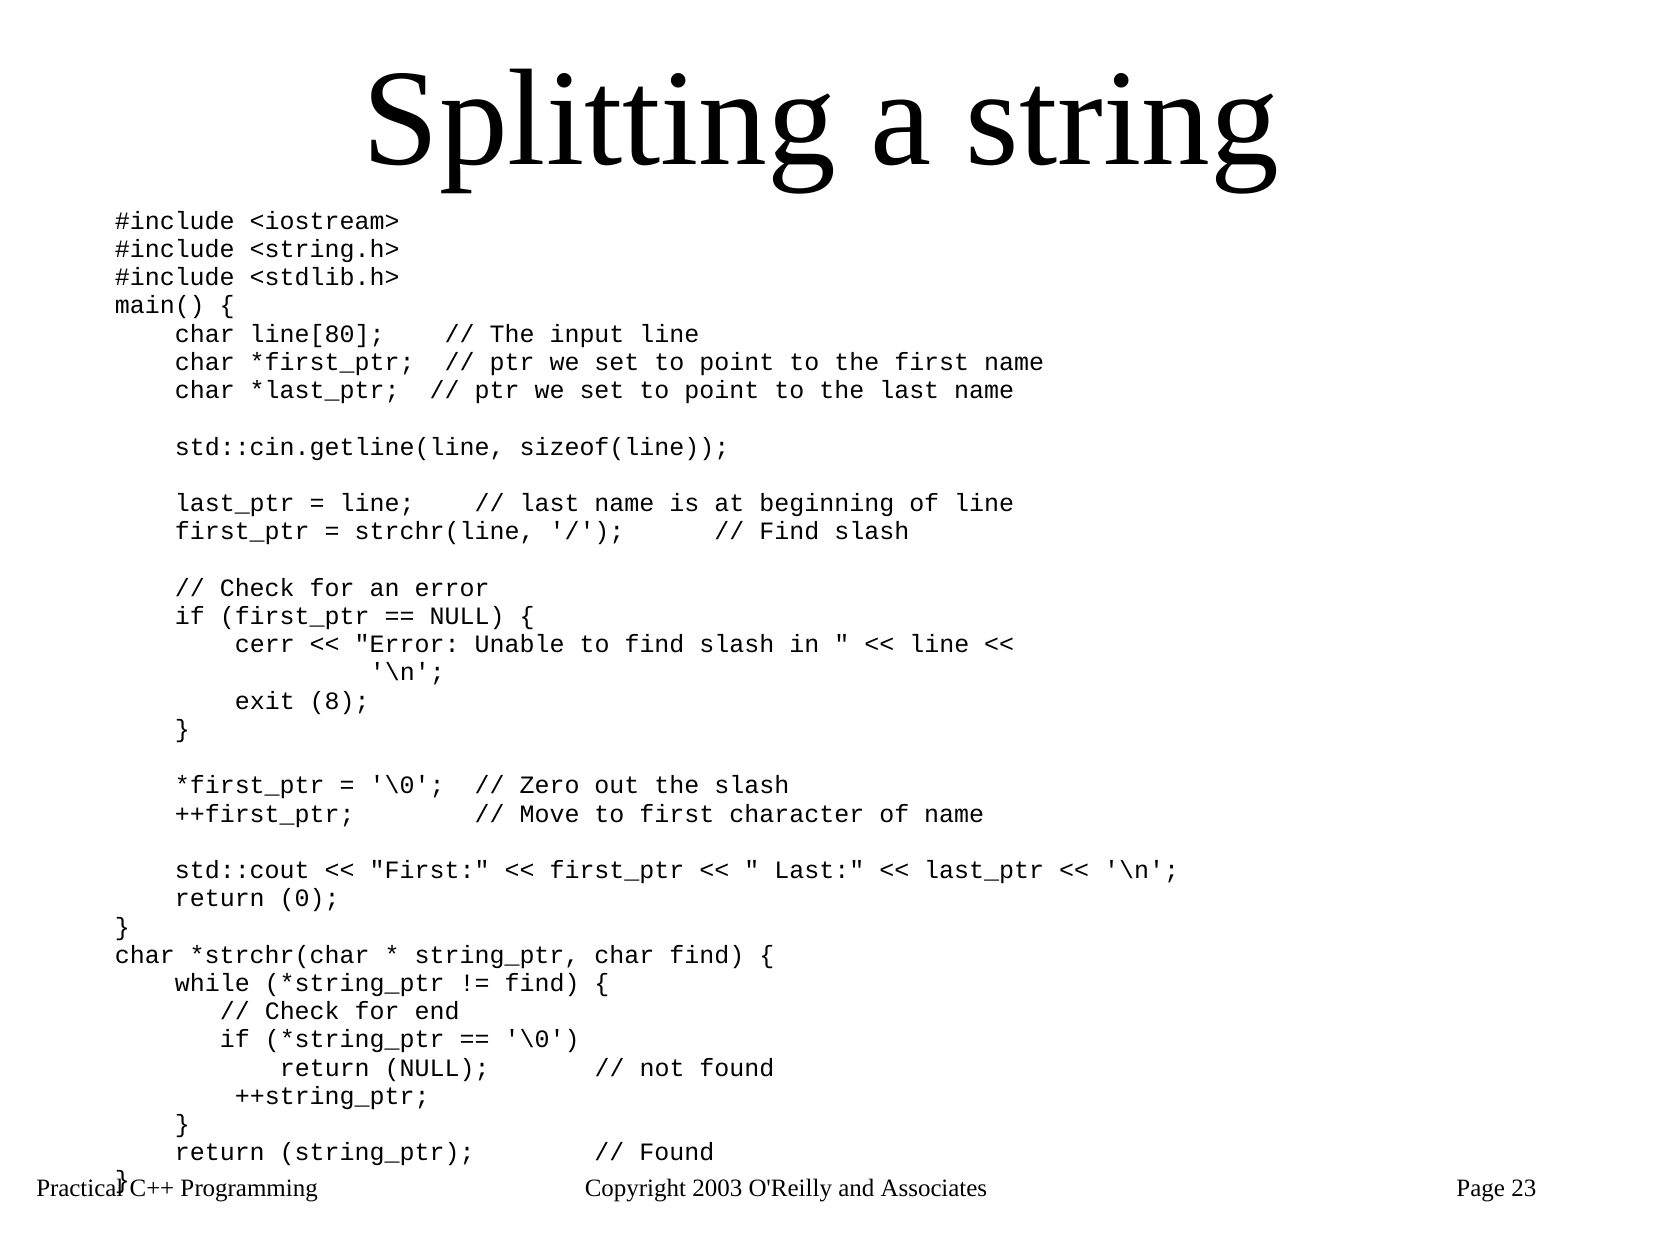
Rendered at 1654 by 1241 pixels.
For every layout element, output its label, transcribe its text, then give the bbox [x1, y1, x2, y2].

title Splitting a string [115, 14, 1528, 222]
subtitle #include <iostream> #include <string.h> #include <stdlib.h> main() { char line[80]; // The input line char *first_ptr; // ptr we set to point to the first name char *last_ptr; // ptr we set to point to the last name std::cin.getline(line, sizeof(line)); last_ptr = line; // last name is at beginning of line first_ptr = strchr(line, '/'); // Find slash // Check for an error if (first_ptr == NULL) { cerr << "Error: Unable to find slash in " << line << '\n'; exit (8); } *first_ptr = '\0'; // Zero out the slash ++first_ptr; // Move to first character of name std::cout << "First:" << first_ptr << " Last:" << last_ptr << '\n'; return (0); } char *strchr(char * string_ptr, char find) { while (*string_ptr != find) { // Check for end if (*string_ptr == '\0') return (NULL); // not found ++string_ptr; } return (string_ptr); // Found } [114, 234, 1527, 1171]
